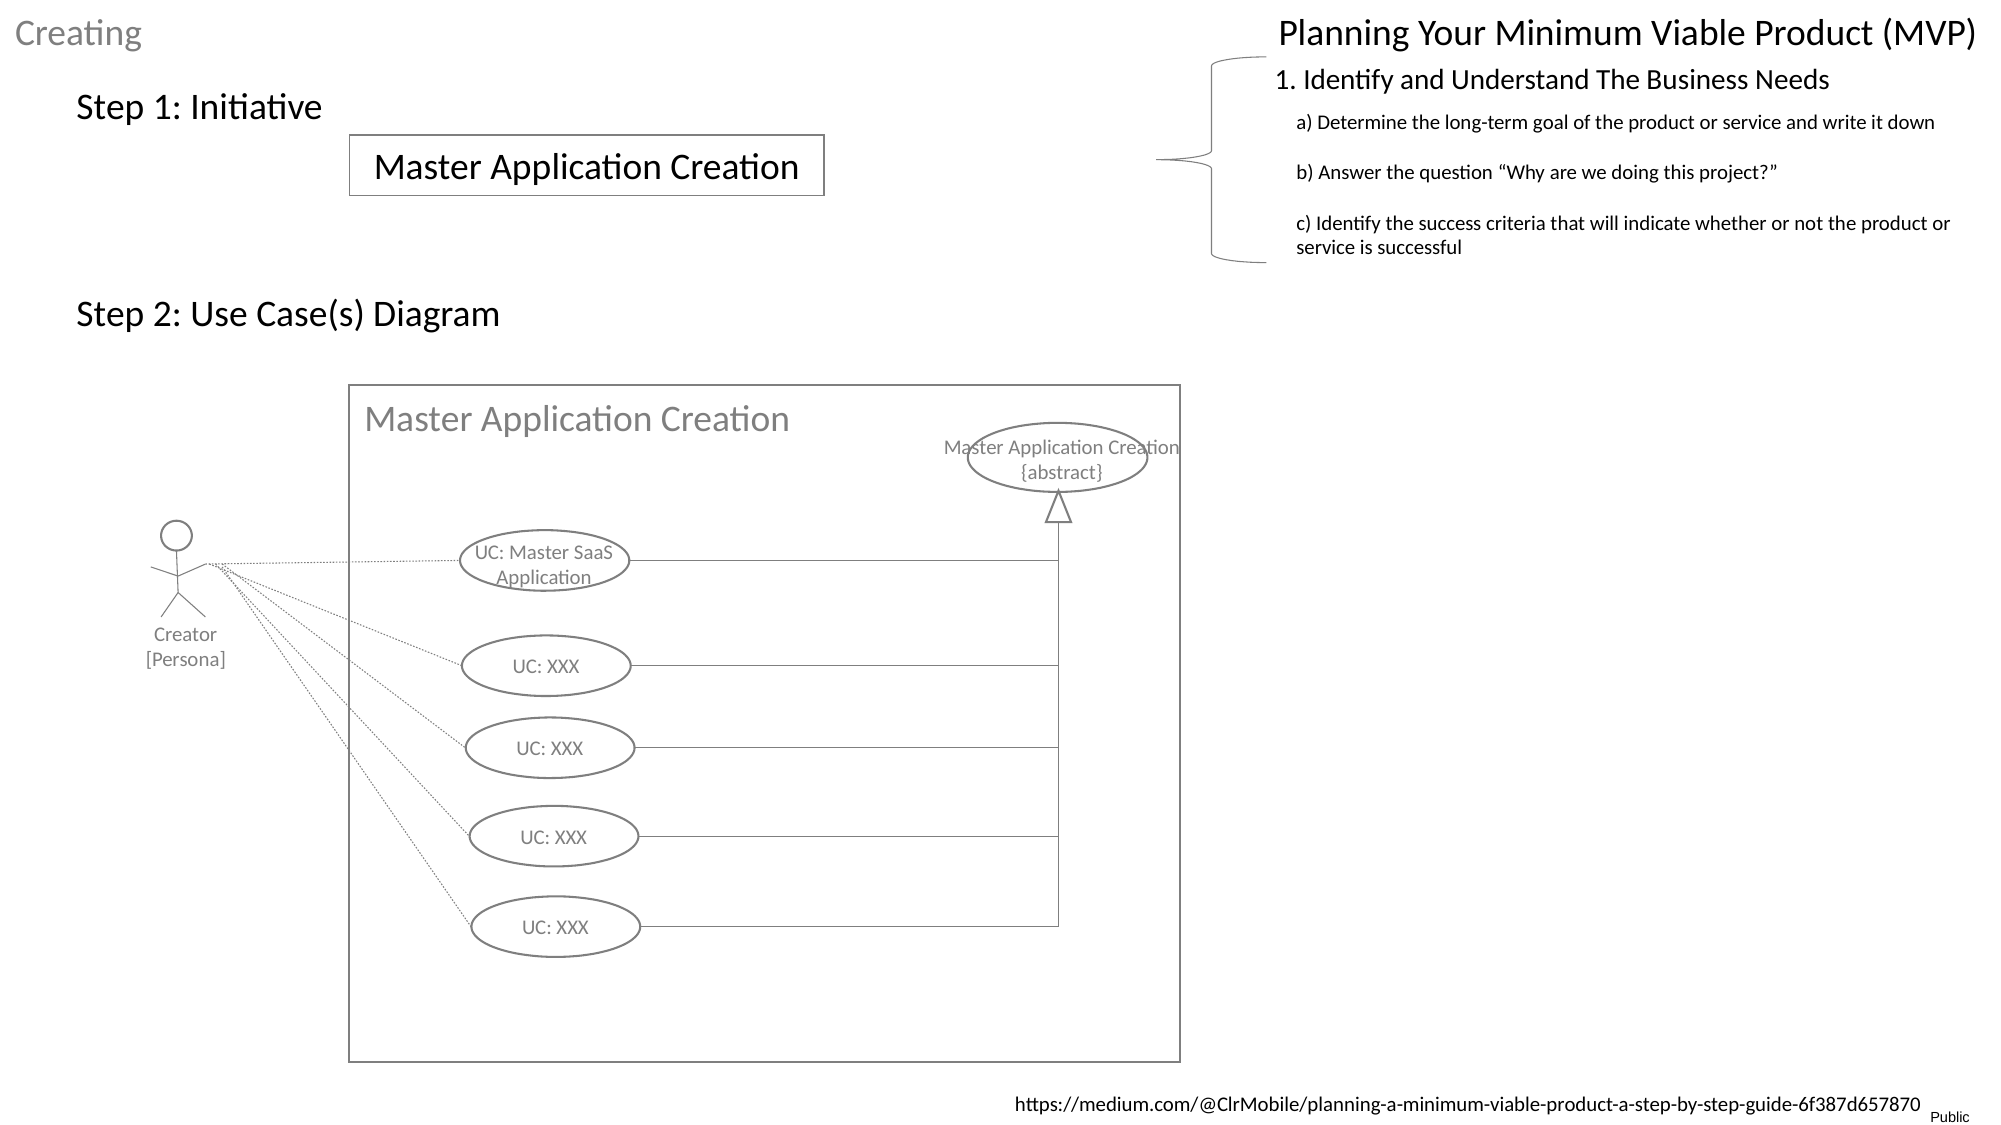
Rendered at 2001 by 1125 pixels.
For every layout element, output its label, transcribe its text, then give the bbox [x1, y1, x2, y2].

text_box Creator [Persona] [126, 613, 245, 679]
text_box Master Application Creation [349, 134, 825, 196]
text_box a) Determine the long-term goal of the product or service and write it down b) Answer the question “Why are we doing this project?” c) Identify the success criteria that will indicate whether or not the product or service is successful [1281, 101, 2000, 269]
text_box Planning Your Minimum Viable Product (MVP) [1263, 0, 2000, 61]
text_box Master Application Creation {abstract} [925, 426, 1199, 492]
text_box UC: XXX [470, 906, 641, 947]
text_box Step 1: Initiative [61, 74, 350, 135]
text_box Master Application Creation [349, 386, 825, 448]
text_box UC: XXX [469, 815, 639, 857]
text_box UC: Master SaaS Application [457, 531, 631, 597]
text_box 1. Identify and Understand The Business Needs [1259, 52, 1952, 104]
text_box UC: XXX [461, 645, 631, 686]
text_box Step 2: Use Case(s) Diagram [61, 281, 548, 343]
text_box Creating [0, 0, 321, 61]
text_box UC: XXX [465, 727, 635, 768]
text_box https://medium.com/@ClrMobile/planning-a-minimum-viable-product-a-step-by-step-guide-6f387d657870 [999, 1083, 2000, 1124]
